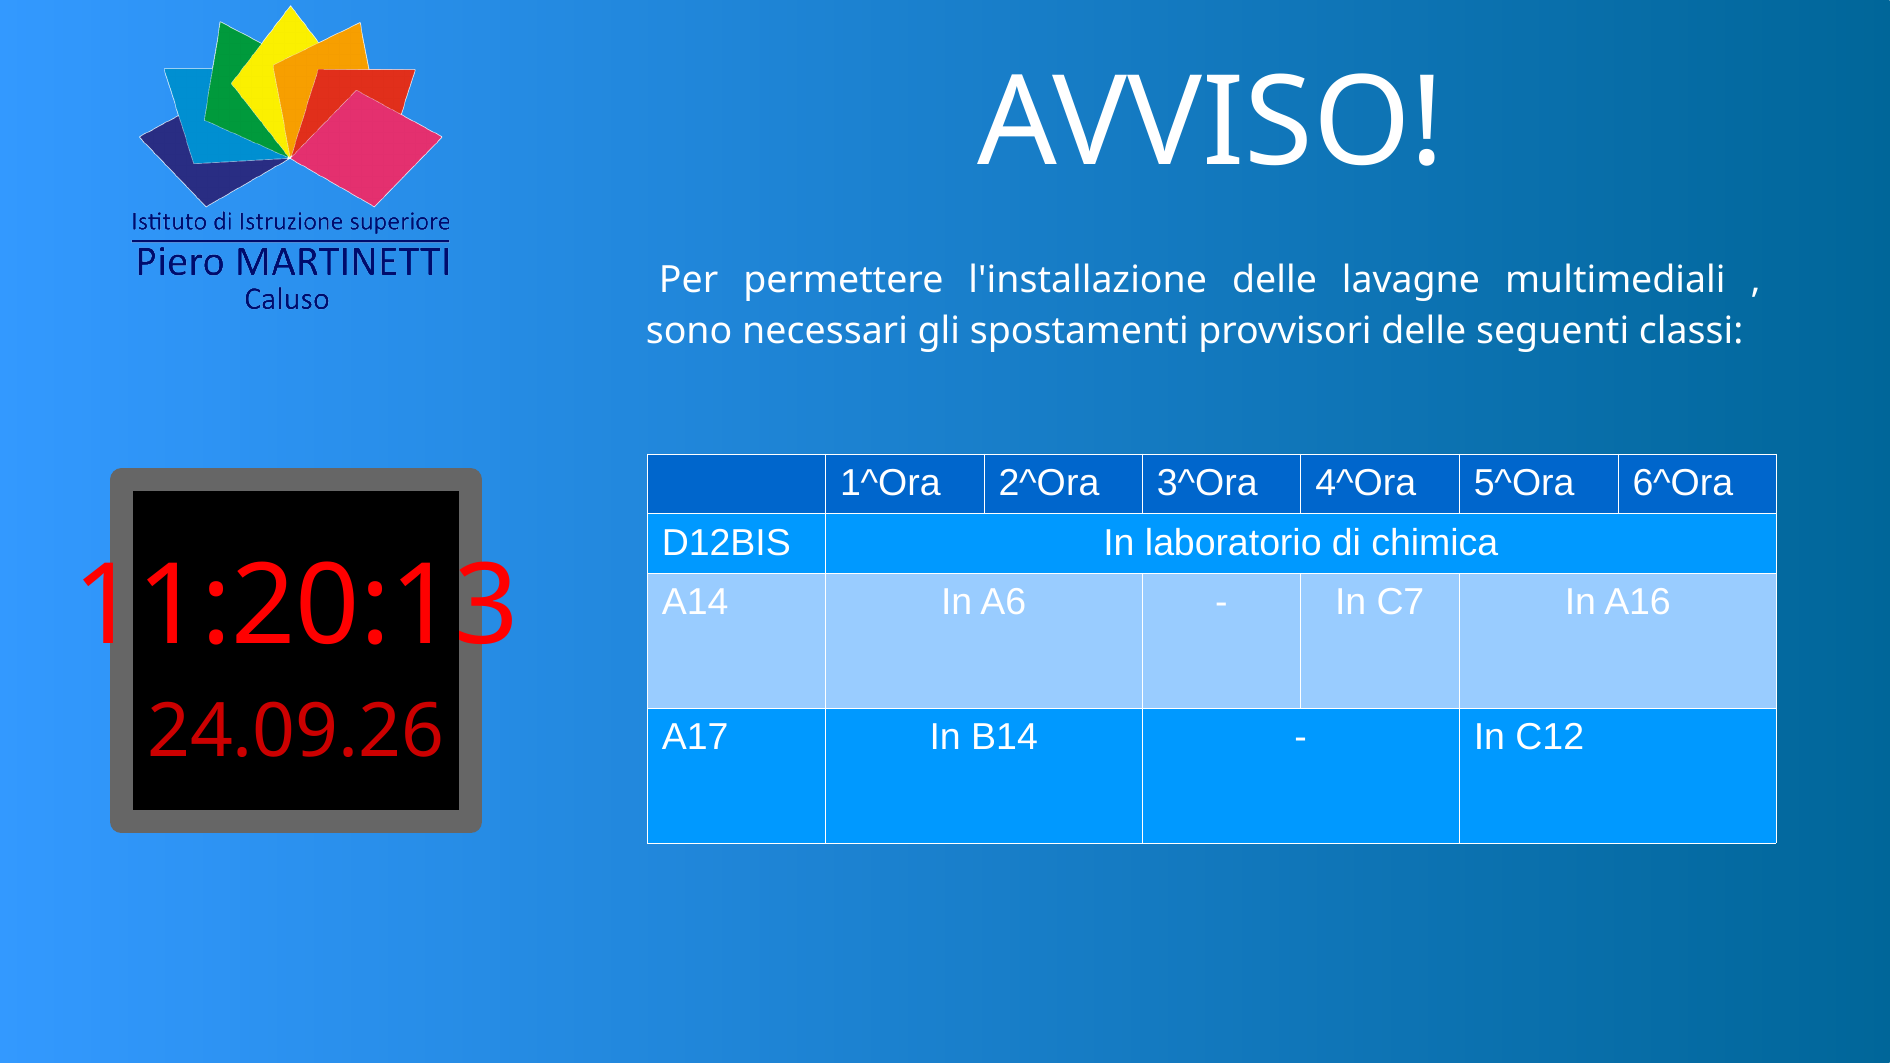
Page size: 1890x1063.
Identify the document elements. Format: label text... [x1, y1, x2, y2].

table_cell In A6 [826, 574, 1142, 708]
table_cell In laboratorio di chimica [826, 514, 1776, 573]
table_cell In B14 [826, 709, 1142, 843]
table_cell - [1143, 709, 1459, 843]
table_cell A14 [648, 574, 825, 708]
table_header 5^Ora [1460, 455, 1618, 513]
table_cell A17 [648, 709, 825, 843]
picture [0, 0, 591, 332]
table_cell - [1143, 574, 1300, 708]
table_header 4^Ora [1301, 455, 1459, 513]
text_box AVVISO! [561, 23, 1861, 183]
table_cell In A16 [1460, 574, 1776, 708]
table_header 1^Ora [826, 455, 984, 513]
text_box Per permettere l'installazione delle lavagne multimediali , sono necessari gli spostamenti provvisori delle seguenti classi: [631, 245, 1777, 395]
table_cell In C7 [1301, 574, 1459, 708]
table_cell D12BIS [648, 514, 825, 573]
table_header [648, 455, 825, 513]
table_header 6^Ora [1619, 455, 1776, 513]
text_box 18:39:37 11.12.18 [121, 479, 471, 822]
table_header 3^Ora [1143, 455, 1300, 513]
table_cell In C12 [1460, 709, 1776, 843]
table_header 2^Ora [985, 455, 1142, 513]
